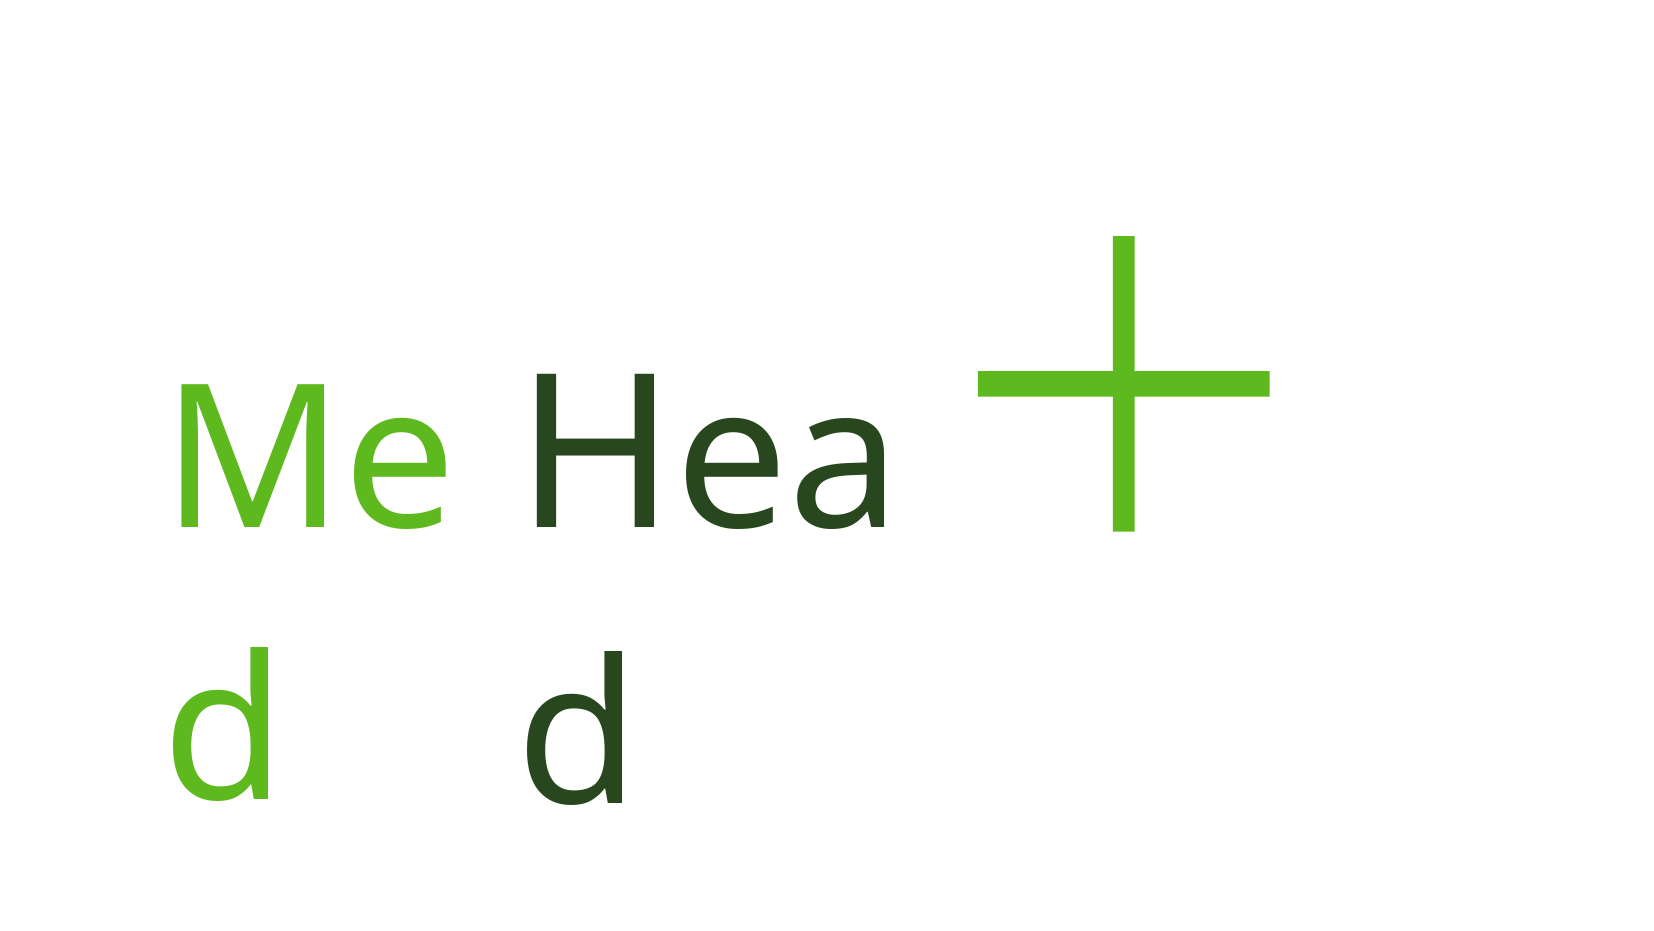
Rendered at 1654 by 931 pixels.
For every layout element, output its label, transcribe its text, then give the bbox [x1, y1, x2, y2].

text_box [977, 236, 1270, 532]
text_box Med [147, 305, 501, 787]
text_box Head [501, 290, 1034, 789]
